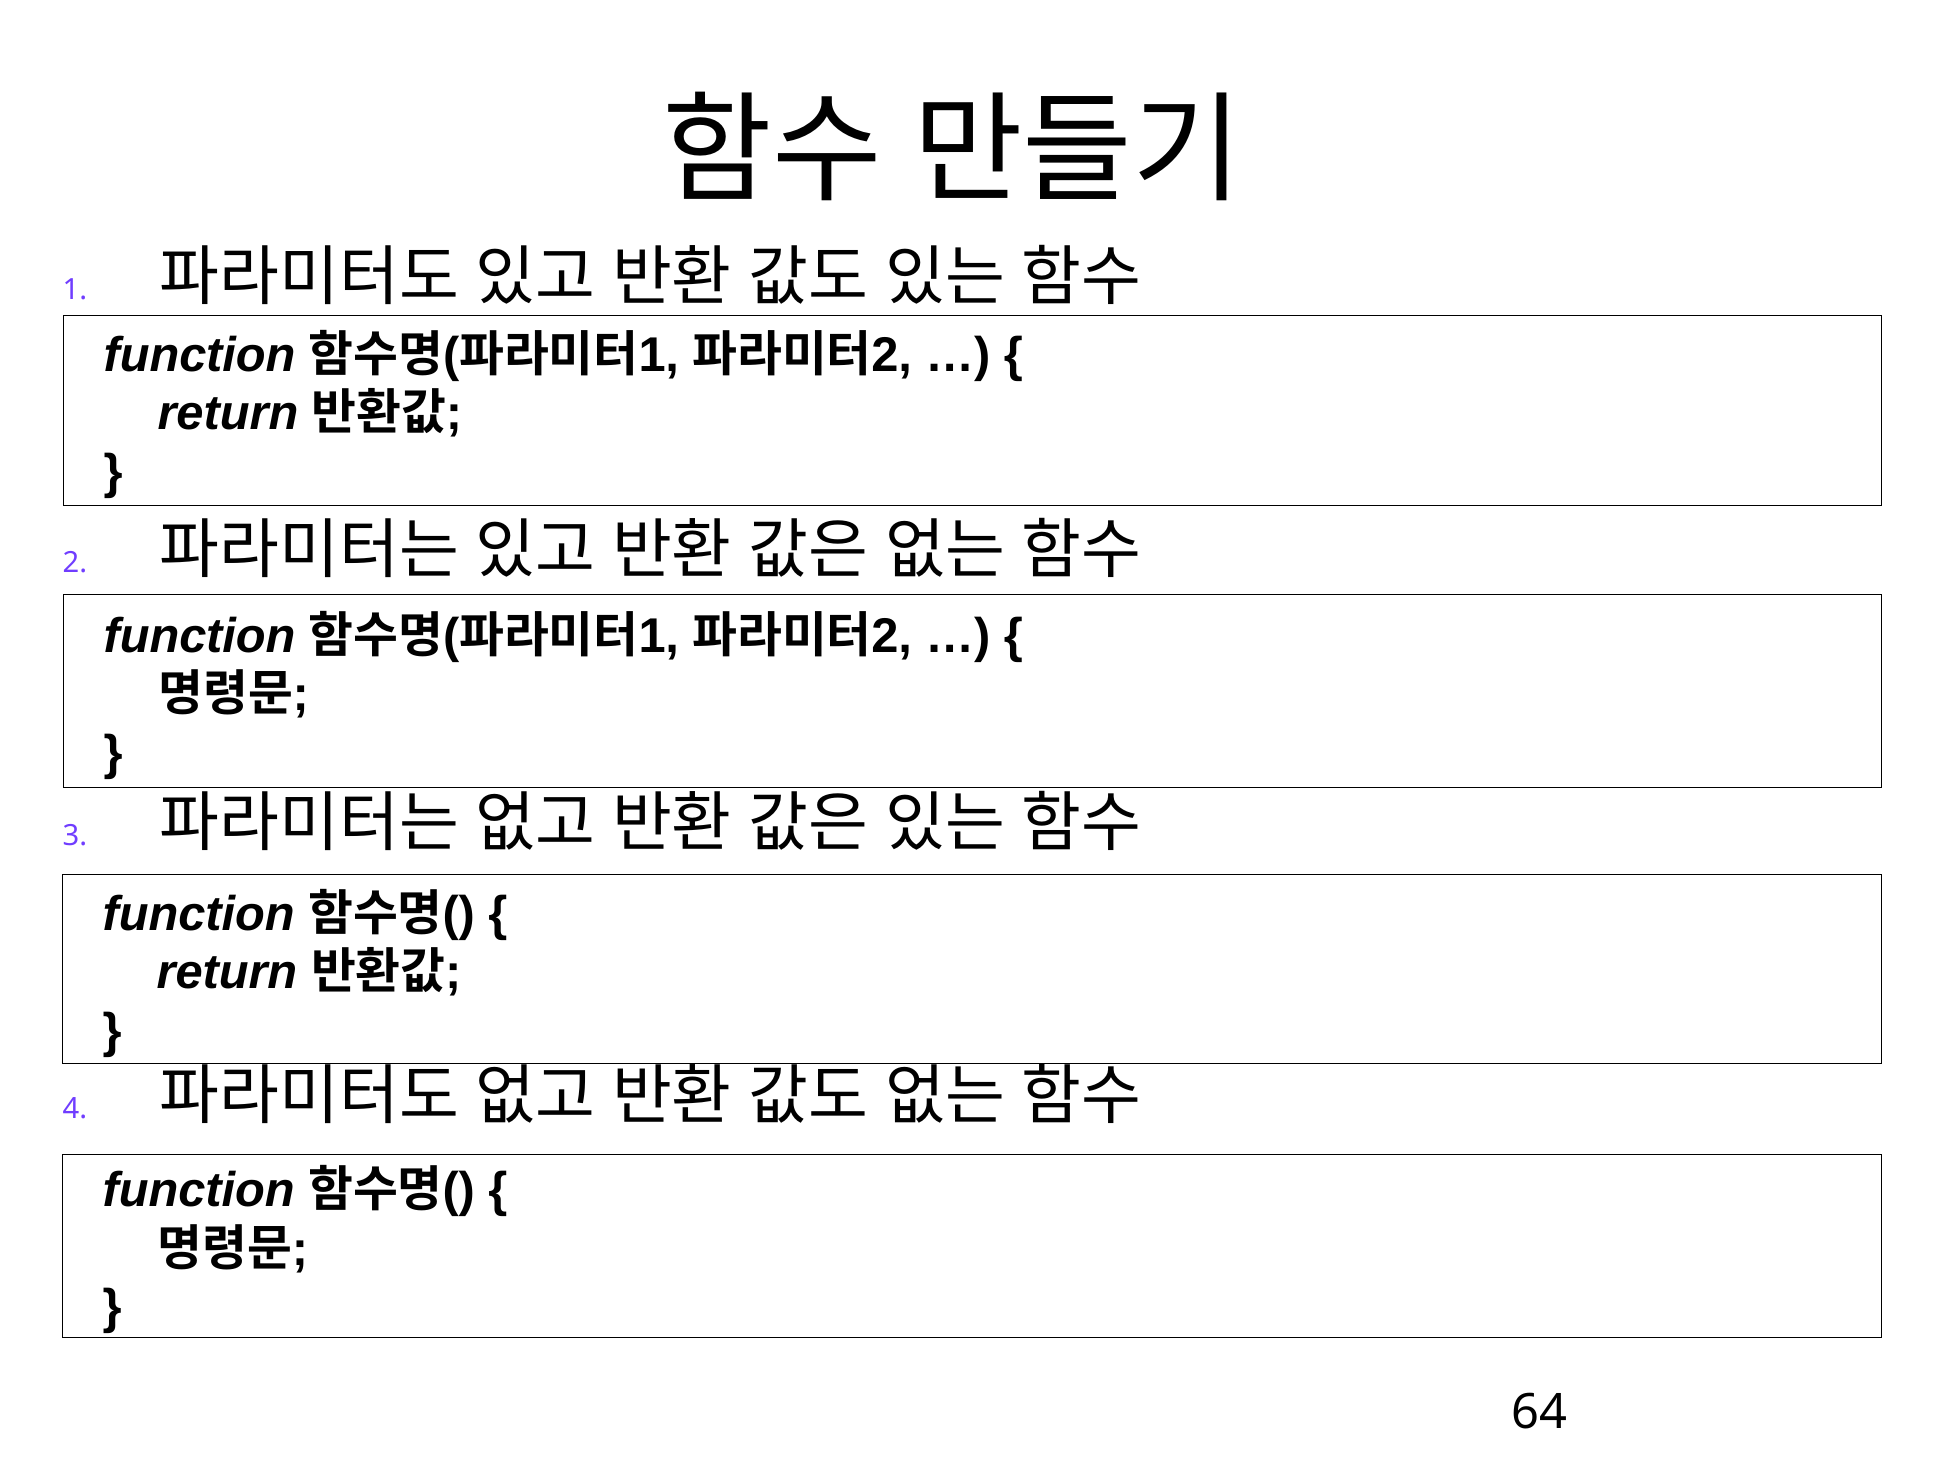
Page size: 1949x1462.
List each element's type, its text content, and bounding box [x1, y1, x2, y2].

text_box function 함수명(파라미터1, 파라미터2, …) { 명령문; } [63, 594, 1882, 788]
text_box function 함수명() { return 반환값; } [62, 874, 1882, 1064]
title 함수 만들기 [156, 65, 1749, 227]
text_box function 함수명(파라미터1, 파라미터2, …) { return 반환값; } [63, 315, 1882, 506]
slide_number <숫자> [1496, 1372, 1899, 1462]
text_box function 함수명() { 명령문; } [62, 1154, 1882, 1338]
list 파라미터도 있고 반환 값도 있는 함수 파라미터는 있고 반환 값은 없는 함수 파라미터는 없고 반환 값은 있는 함수 파라미터도 없고 반환 값도 없는 함수 [47, 227, 1896, 1286]
